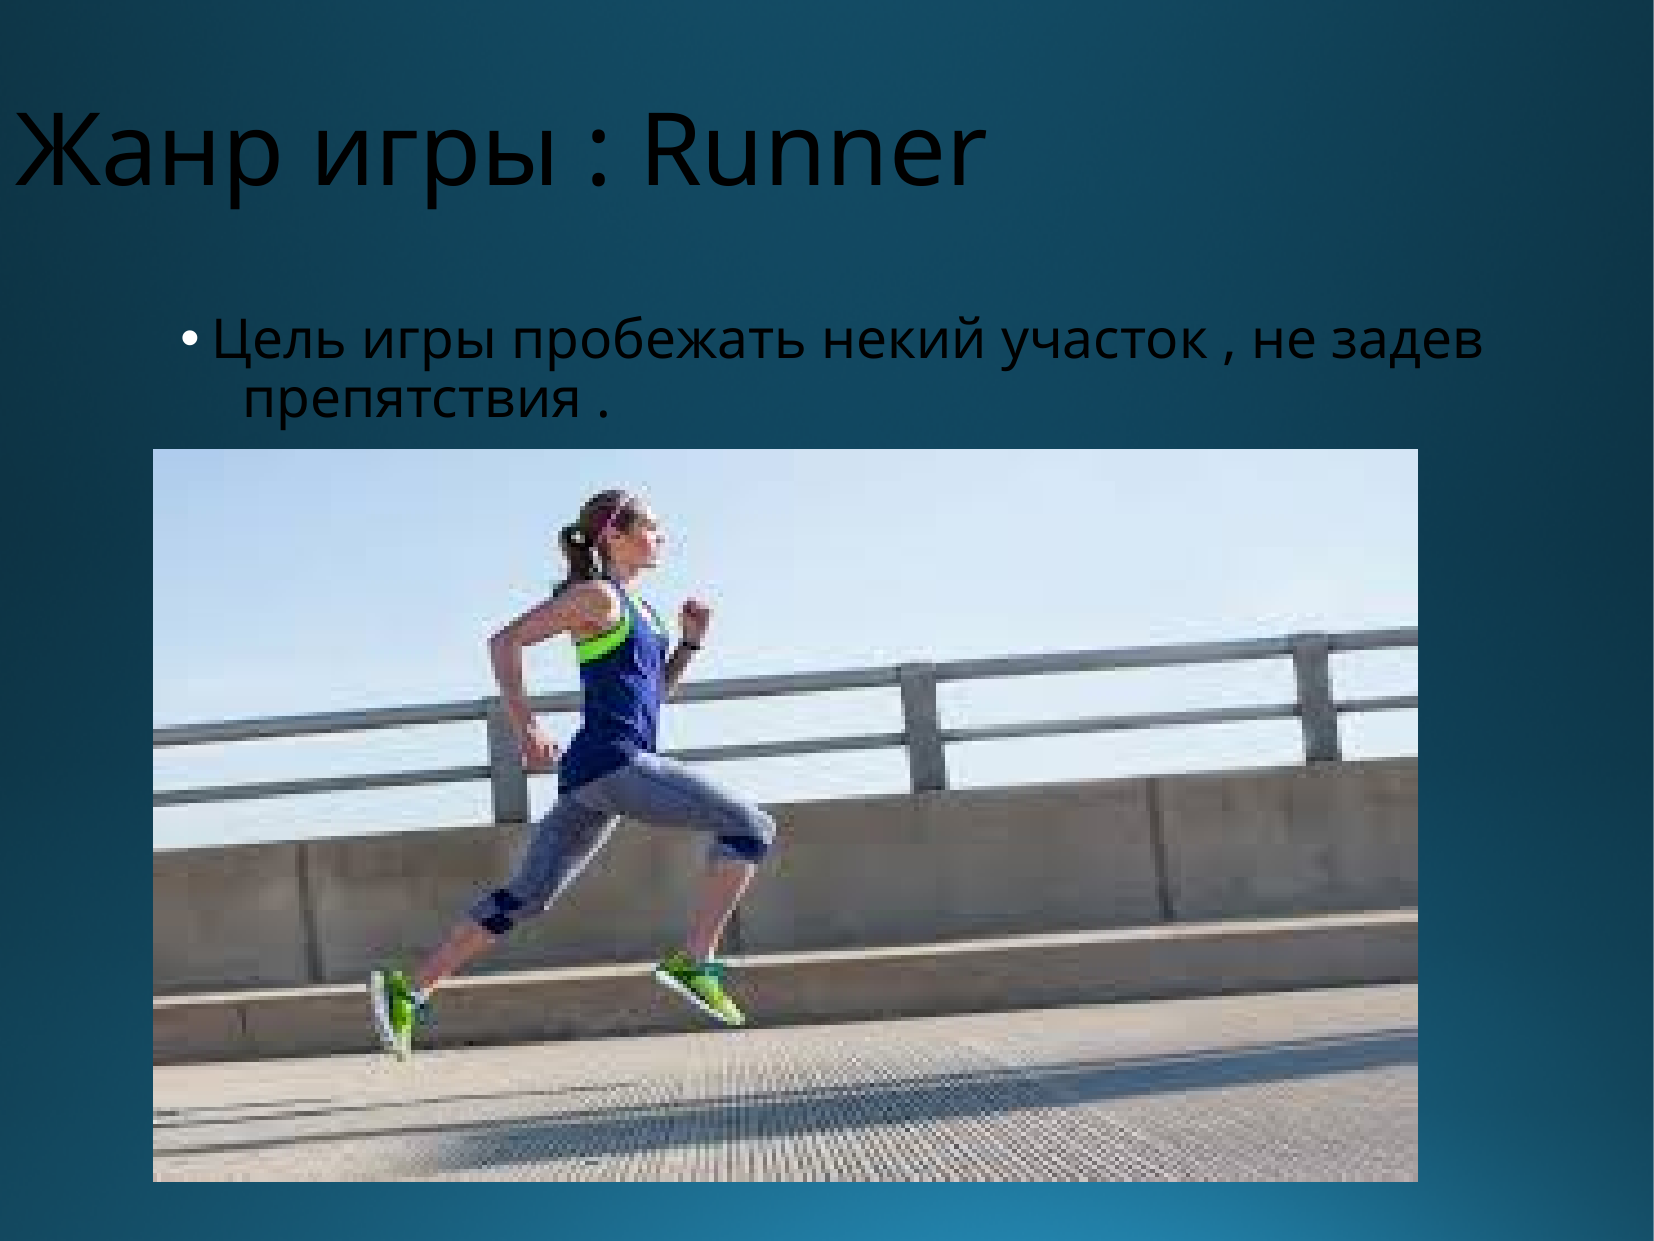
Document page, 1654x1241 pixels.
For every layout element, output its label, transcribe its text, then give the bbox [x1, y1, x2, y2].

list Цель игры пробежать некий участок , не задев препятствия . [165, 303, 1654, 1123]
title Жанр игры : Runner [0, 49, 1489, 257]
picture [153, 449, 1418, 1182]
